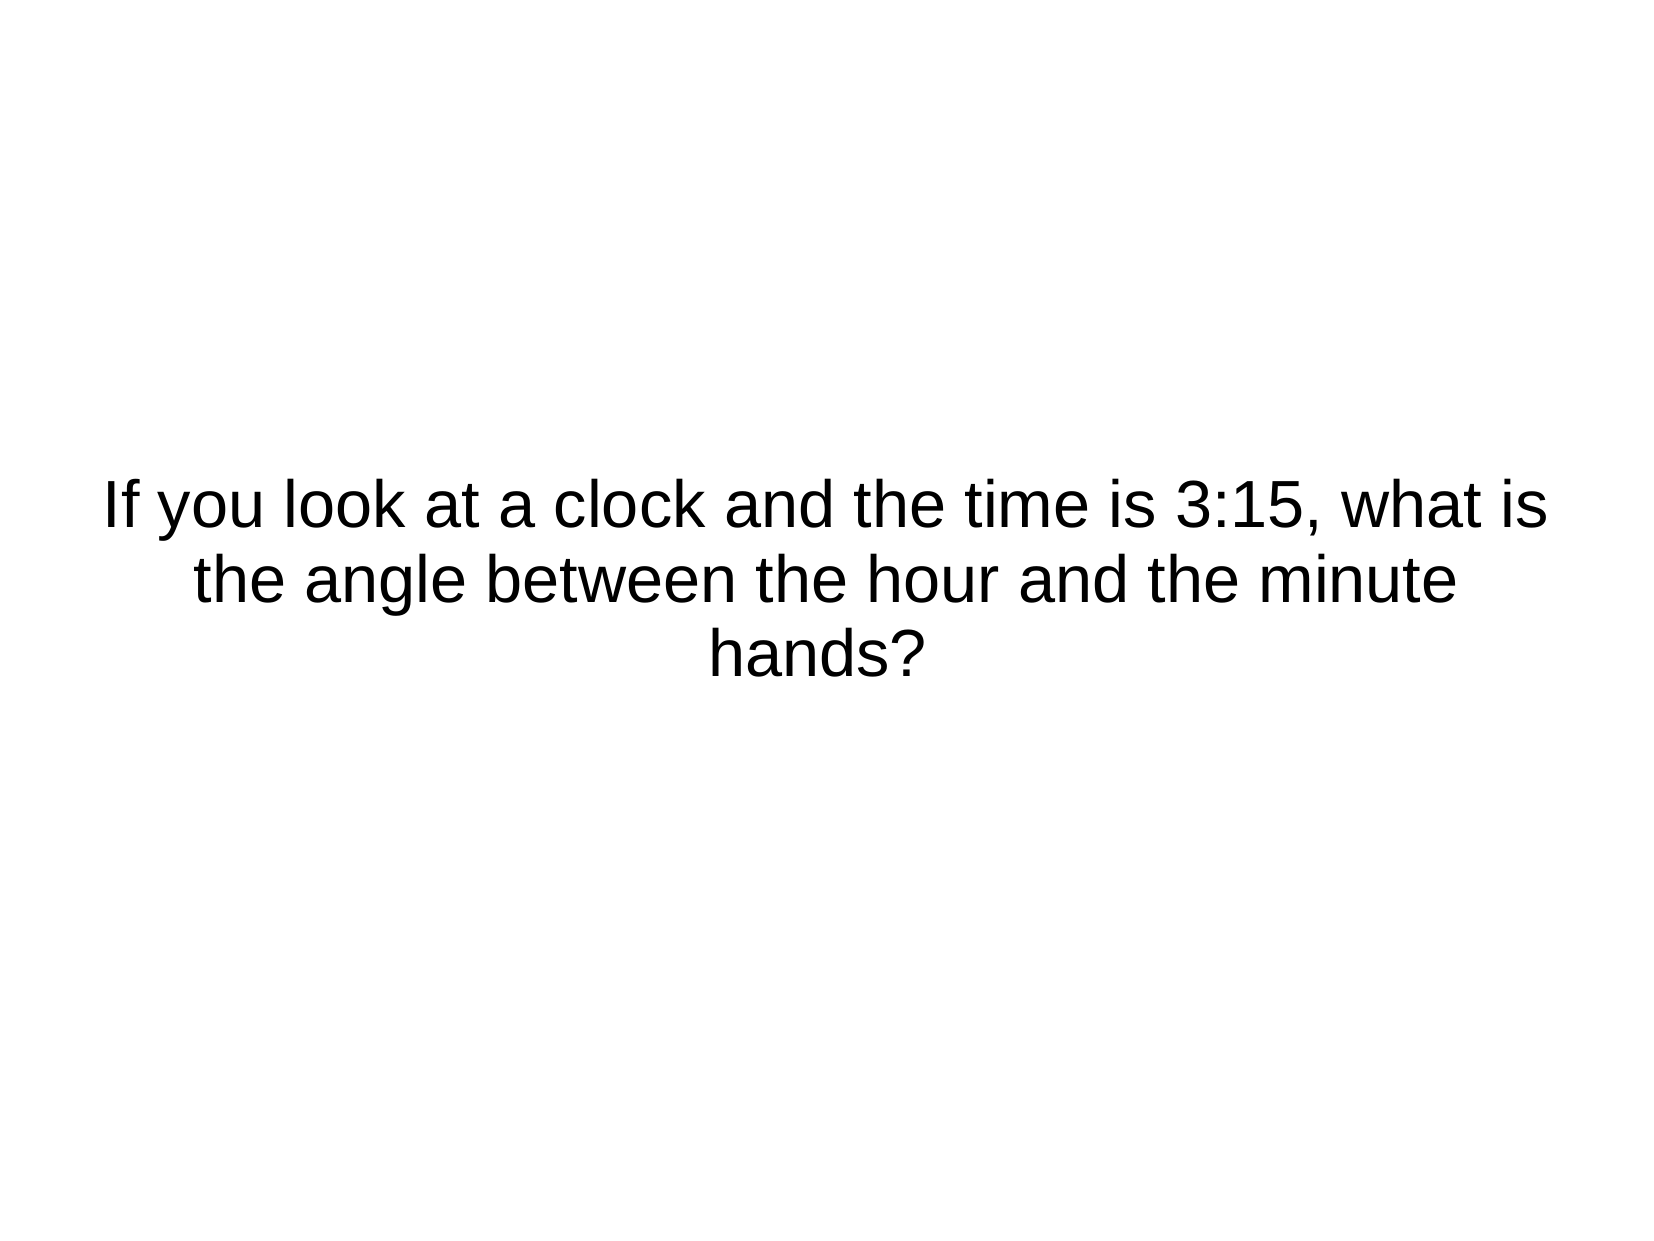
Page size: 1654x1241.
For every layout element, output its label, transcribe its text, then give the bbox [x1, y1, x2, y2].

subtitle If you look at a clock and the time is 3:15, what is the angle between the hour and the minute hands? [82, 56, 1571, 1102]
